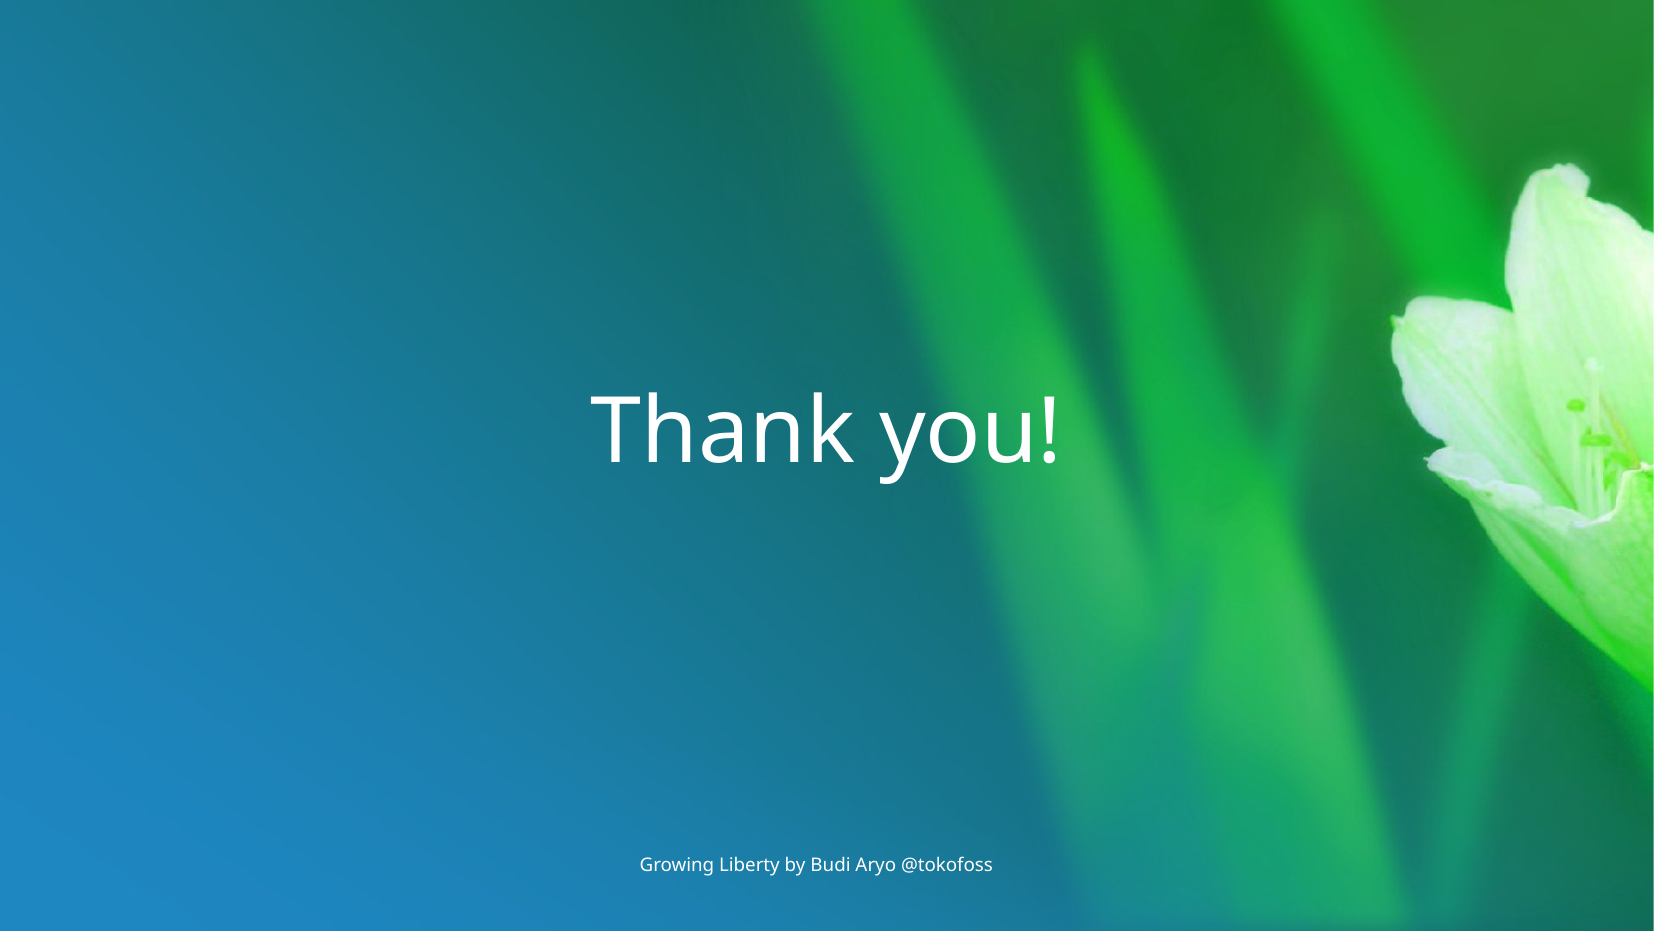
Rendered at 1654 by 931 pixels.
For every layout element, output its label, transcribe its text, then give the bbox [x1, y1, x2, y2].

text_box Thank you! [82, 362, 1571, 488]
picture [0, 0, 1654, 931]
text_box Growing Liberty by Budi Aryo @tokofoss [71, 845, 1561, 883]
